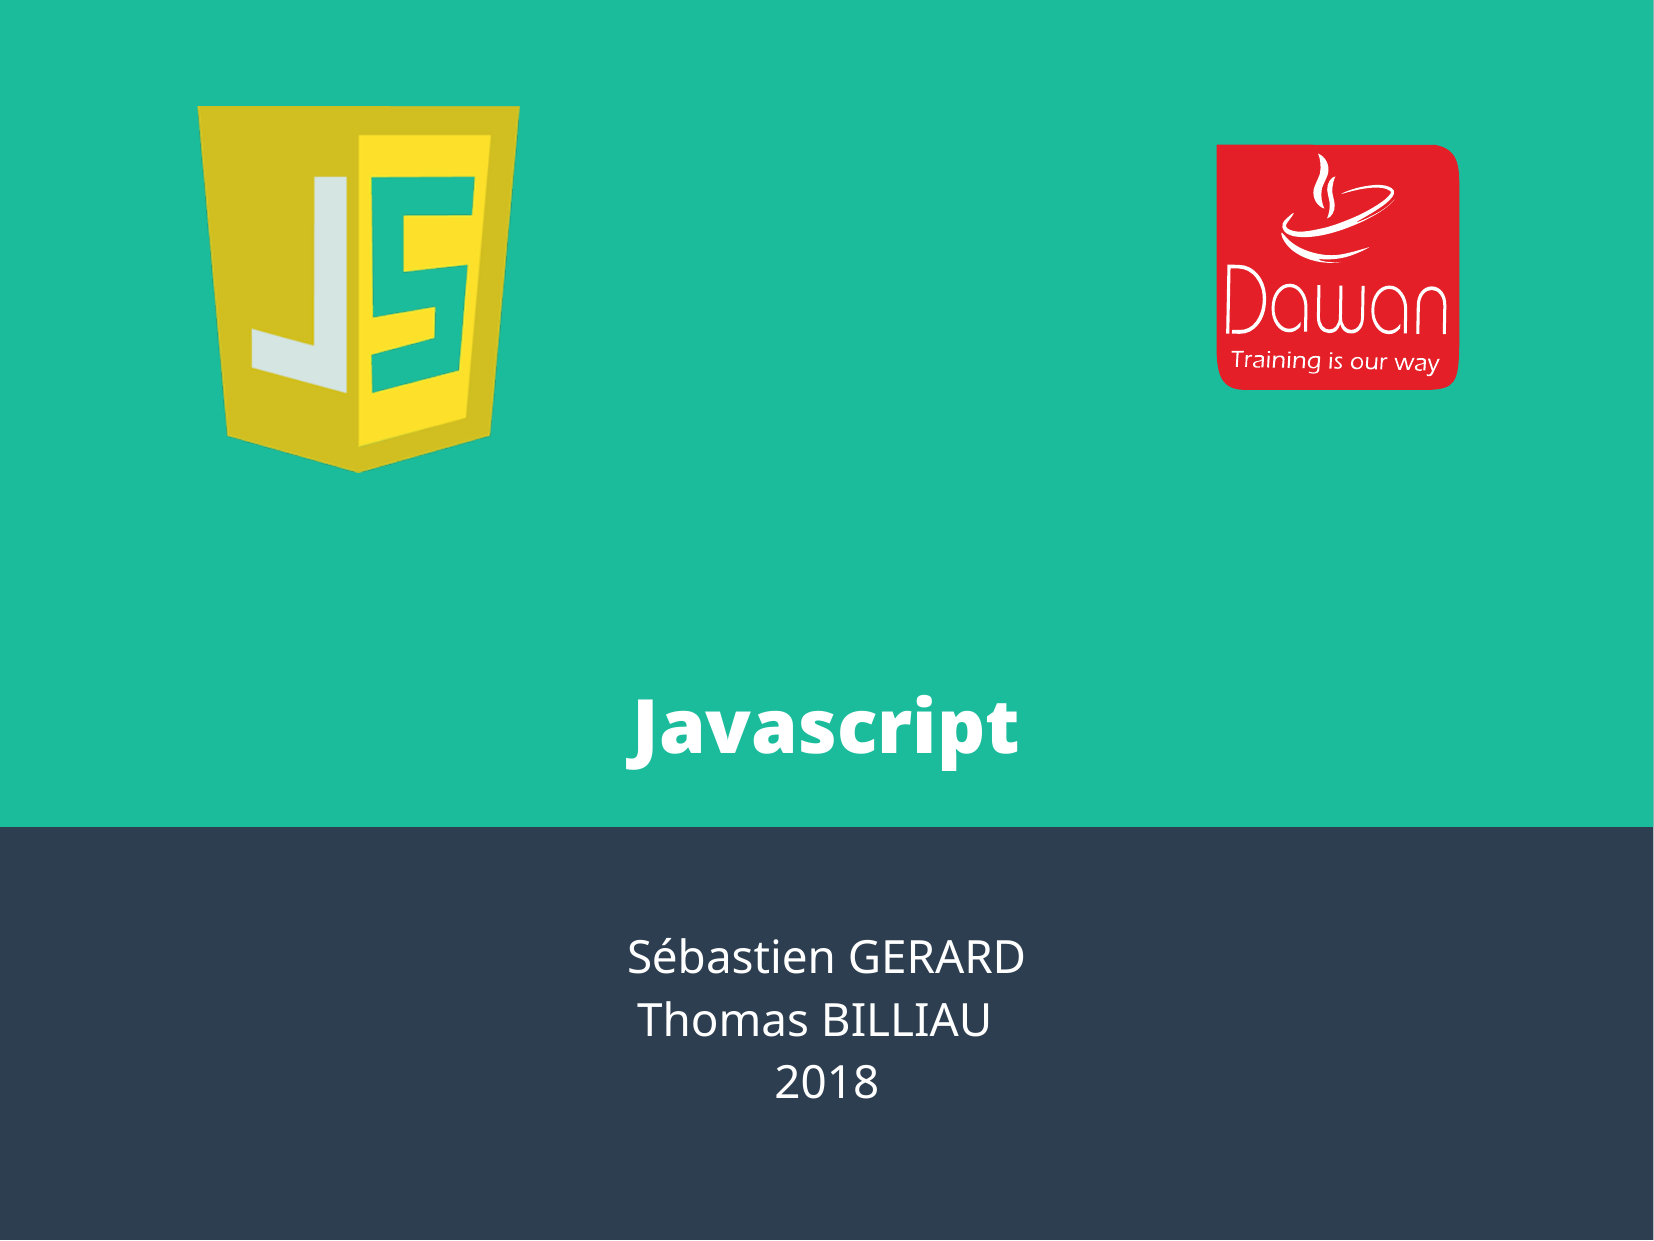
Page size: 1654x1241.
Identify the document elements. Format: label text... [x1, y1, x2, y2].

subtitle Sébastien GERARD Thomas BILLIAU 2018 [59, 856, 1595, 1182]
picture [1216, 144, 1460, 390]
picture [197, 106, 520, 473]
title Javascript [59, 620, 1595, 778]
